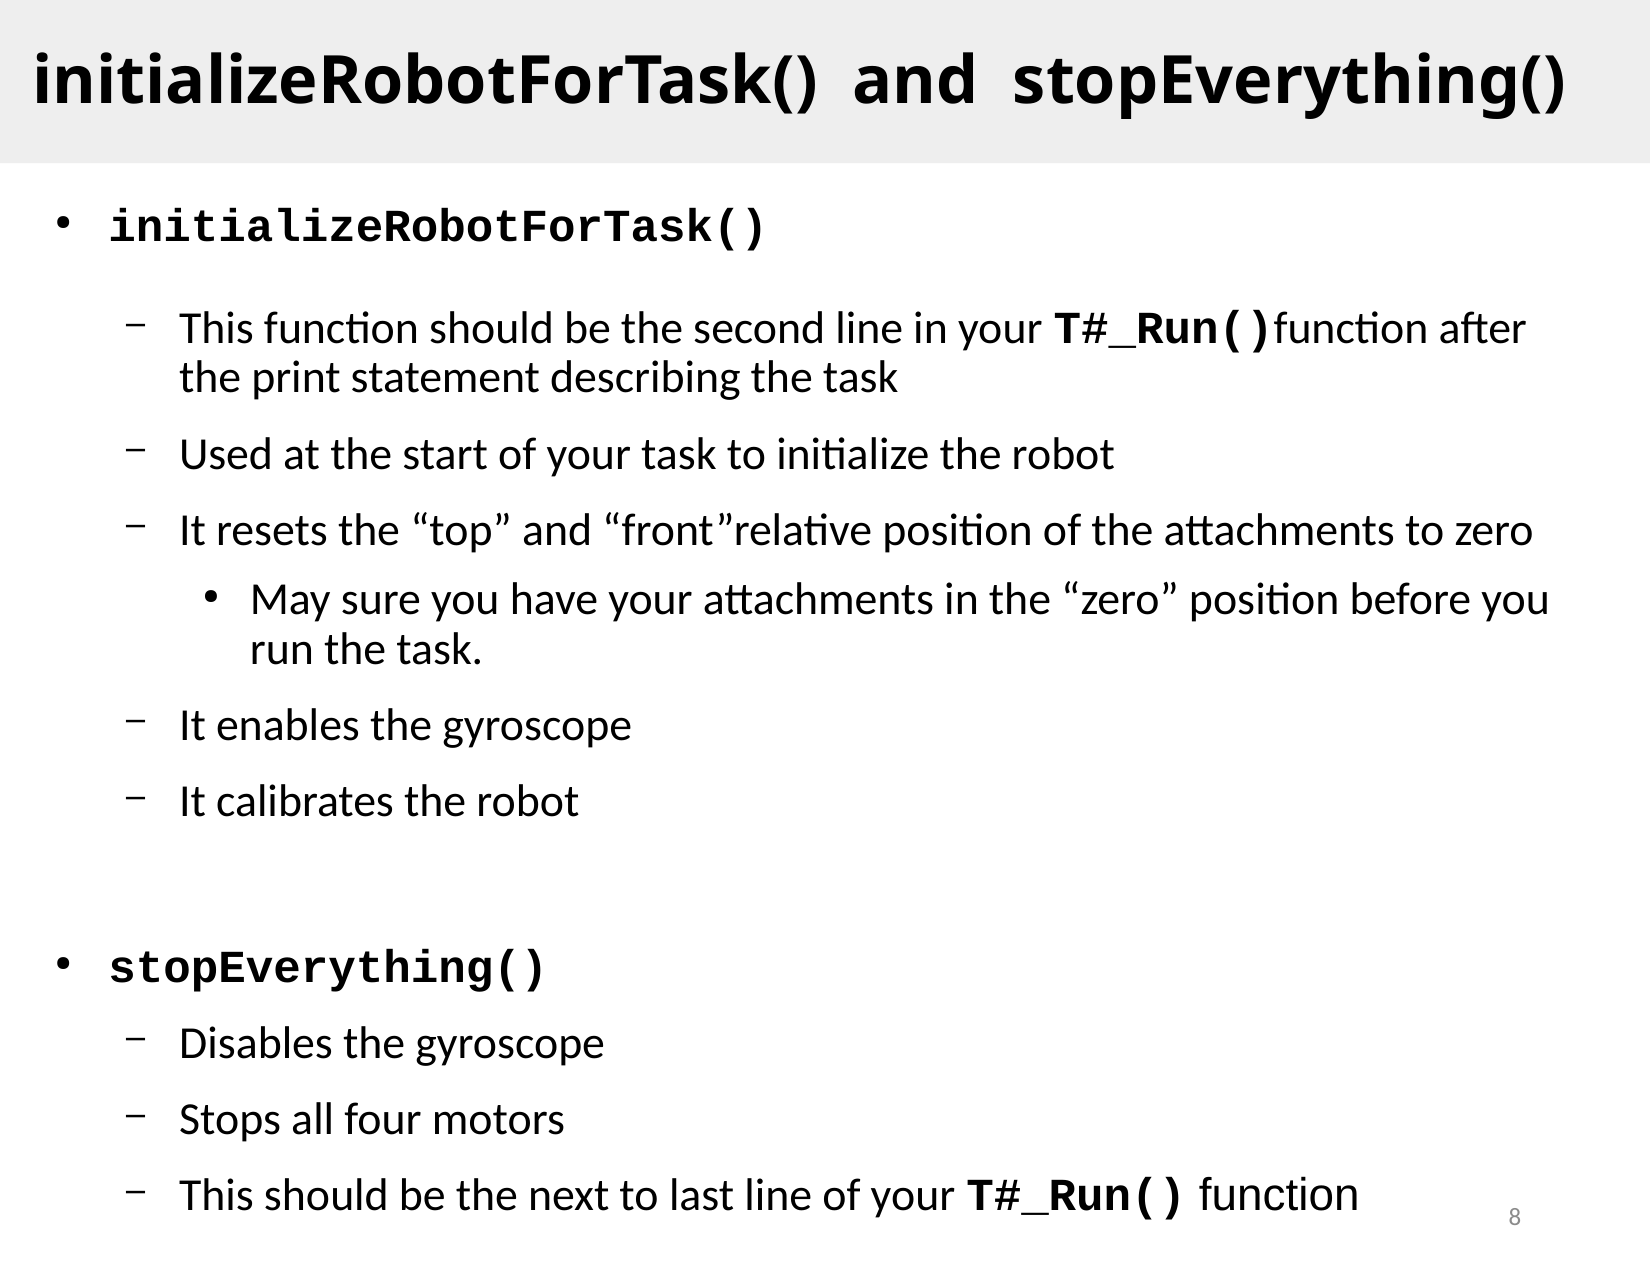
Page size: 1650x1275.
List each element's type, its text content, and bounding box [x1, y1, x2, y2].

list initializeRobotForTask() This function should be the second line in your T#_Run()function after the print statement describing the task Used at the start of your task to initialize the robot It resets the “top” and “front”relative position of the attachments to zero May sure you have your attachments in the “zero” position before you run the task. It enables the gyroscope It calibrates the robot stopEverything() Disables the gyroscope Stops all four motors This should be the next to last line of your T#_Run() function [37, 187, 1595, 1238]
title initializeRobotForTask() and stopEverything() [0, 0, 1650, 164]
